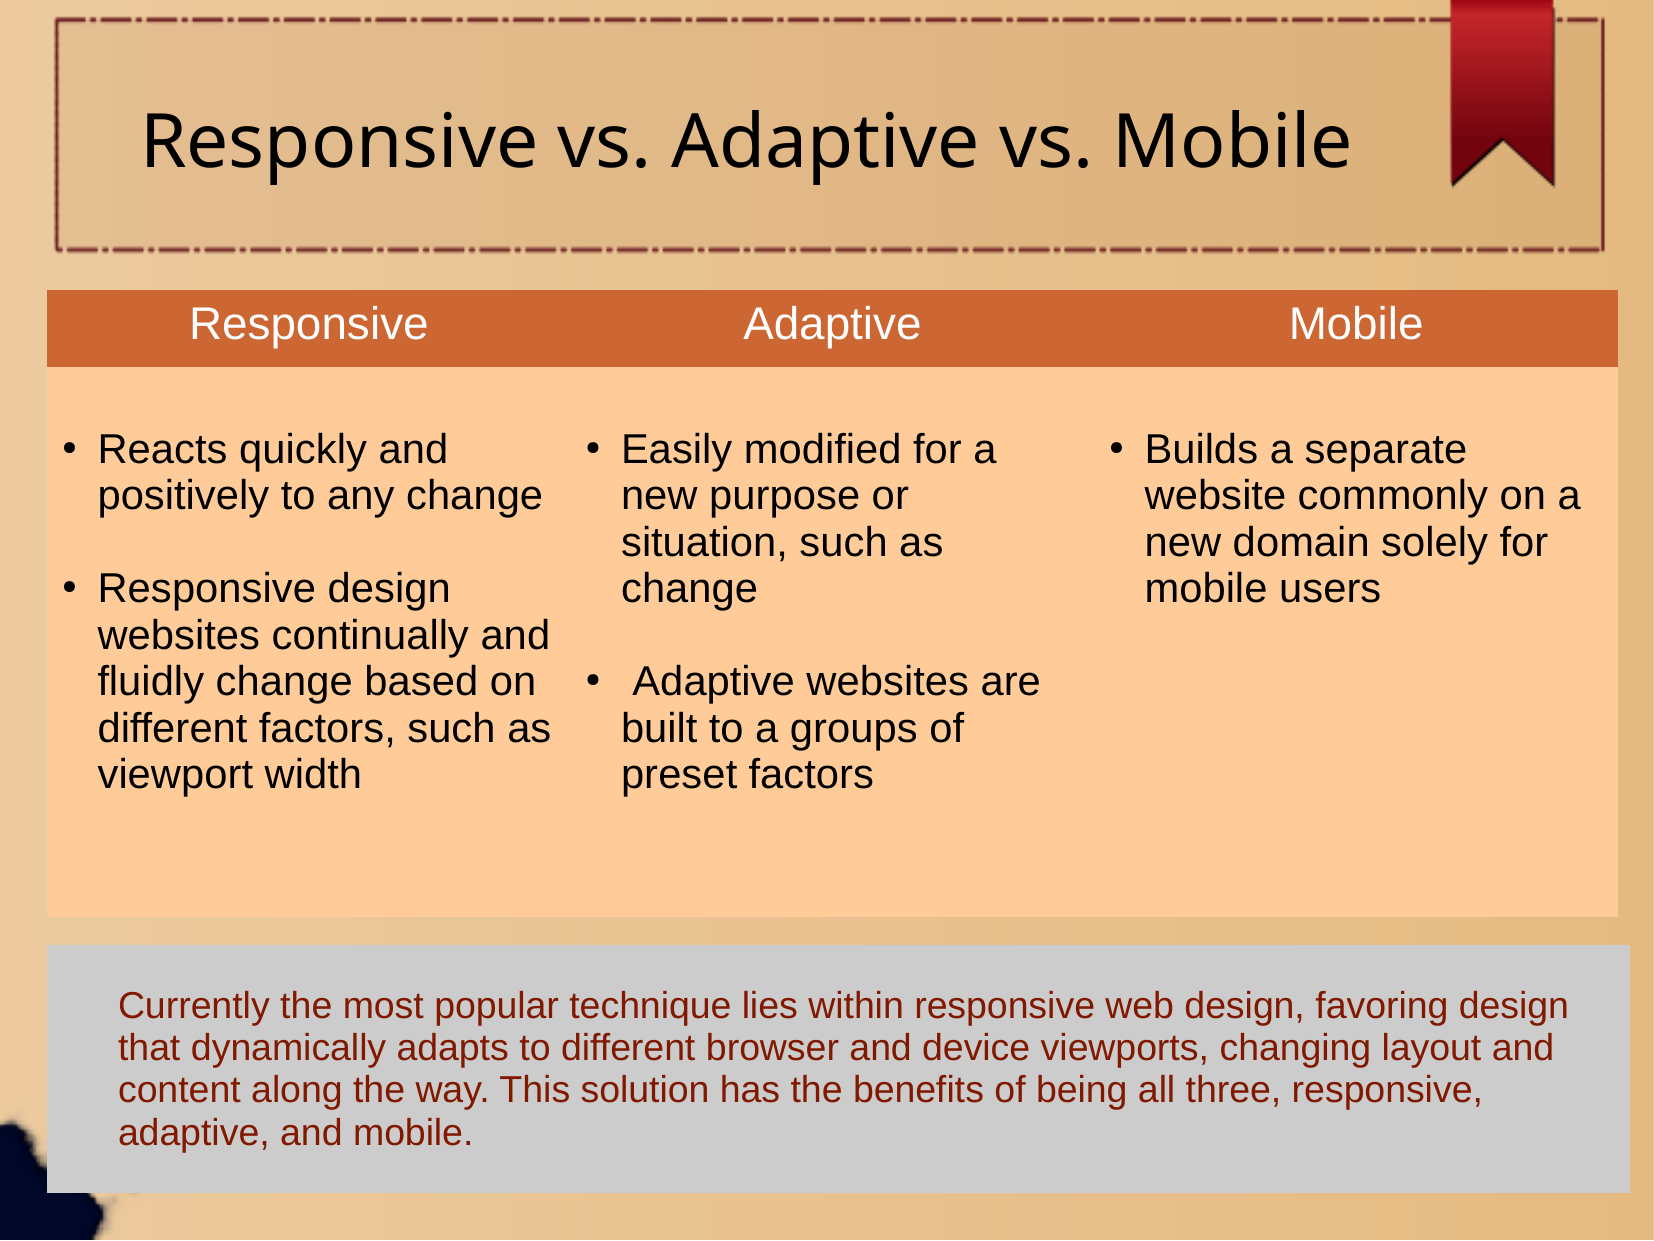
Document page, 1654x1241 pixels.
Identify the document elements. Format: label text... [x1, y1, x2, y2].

table_header Responsive [47, 290, 571, 367]
table_header Adaptive [571, 290, 1094, 367]
list Currently the most popular technique lies within responsive web design, favoring design that dynamically adapts to different browser and device viewports, changing layout and content along the way. This solution has the benefits of being all three, responsive, adaptive, and mobile. [47, 944, 1630, 1193]
picture [0, 0, 1654, 1240]
table_cell Reacts quickly and positively to any change Responsive design websites continually and fluidly change based on different factors, such as viewport width [47, 367, 571, 917]
table_header Mobile [1094, 290, 1618, 367]
table_cell Builds a separate website commonly on a new domain solely for mobile users [1094, 367, 1618, 917]
text_box Responsive vs. Adaptive vs. Mobile [82, 34, 1412, 241]
table_cell Easily modified for a new purpose or situation, such as change Adaptive websites are built to a groups of preset factors [571, 367, 1094, 917]
